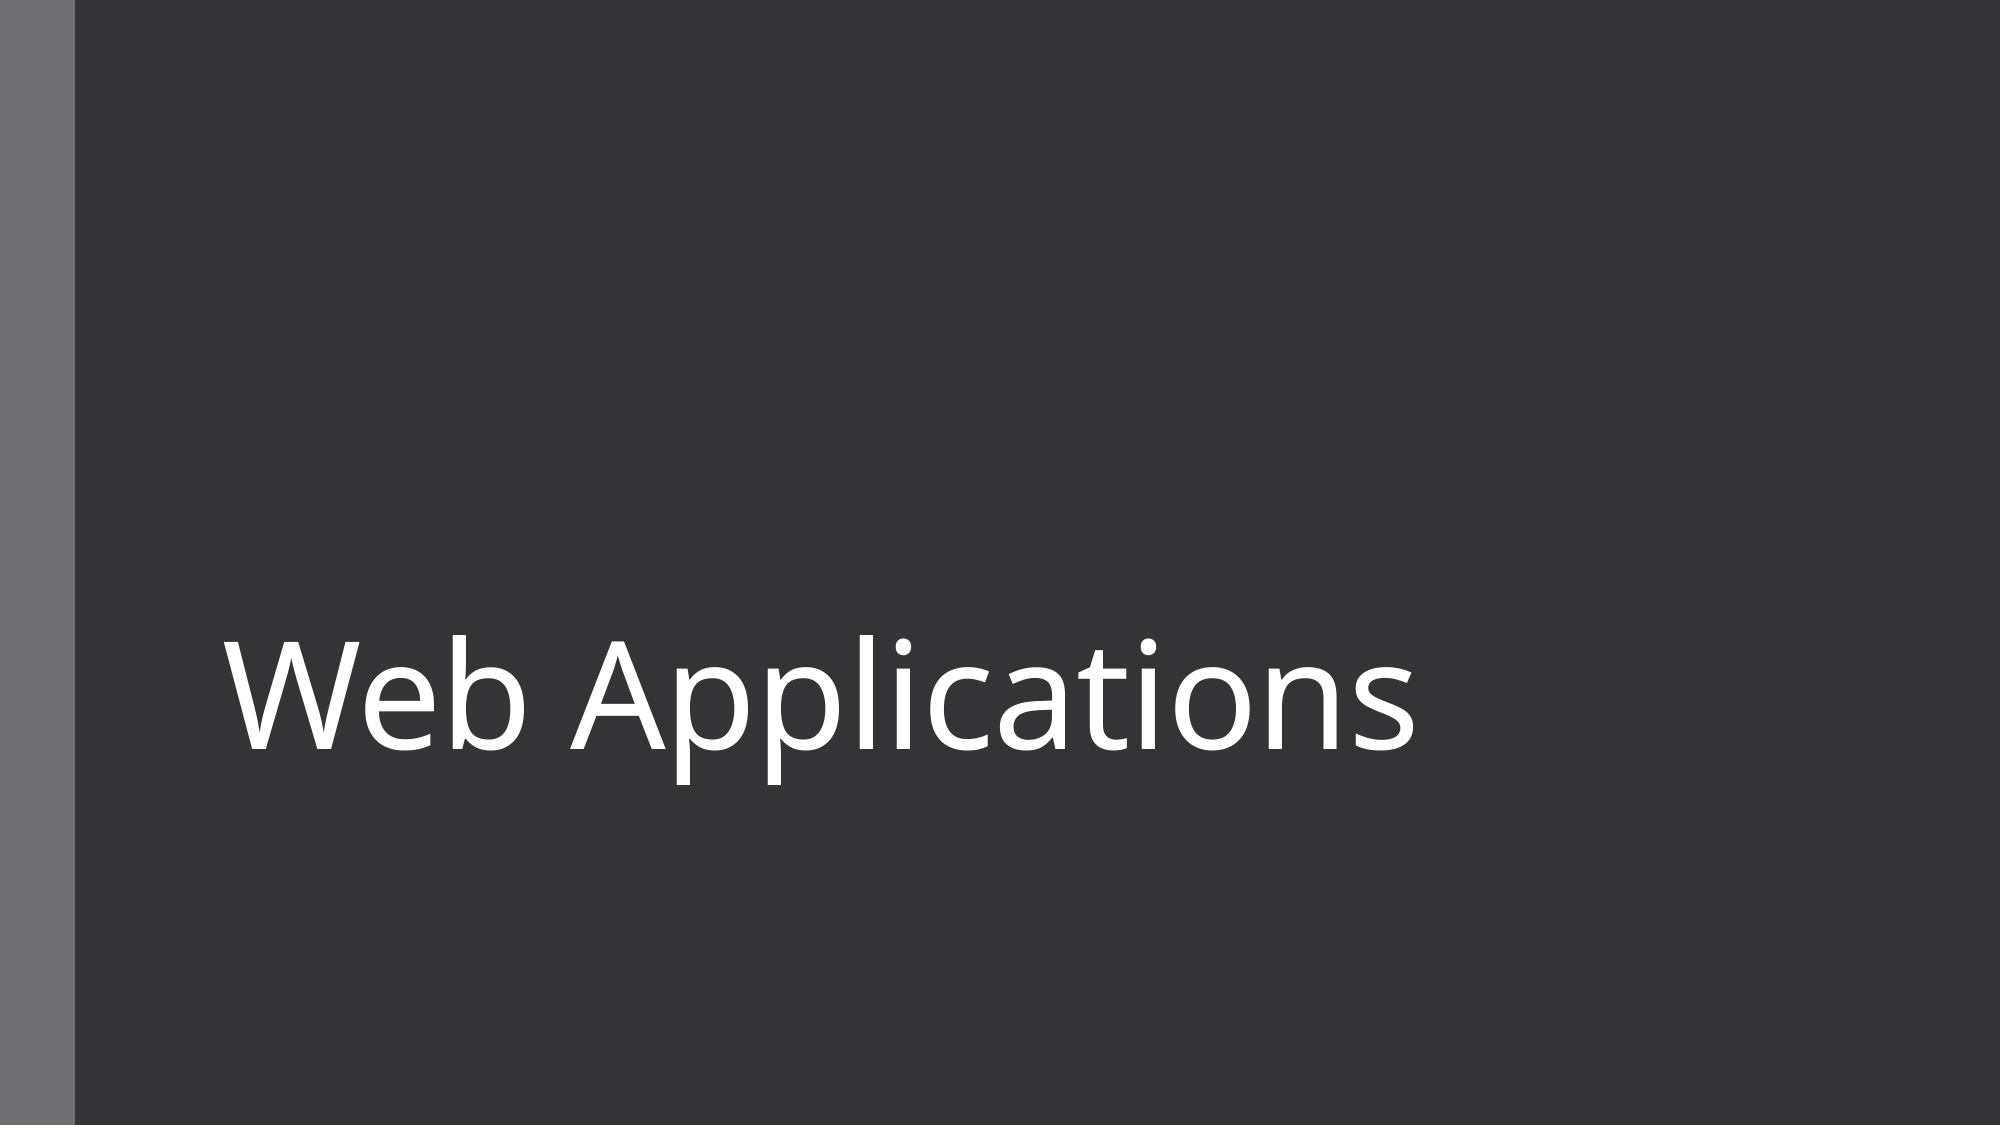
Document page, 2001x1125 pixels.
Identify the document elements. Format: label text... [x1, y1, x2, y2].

title Web Applications [206, 124, 1752, 788]
